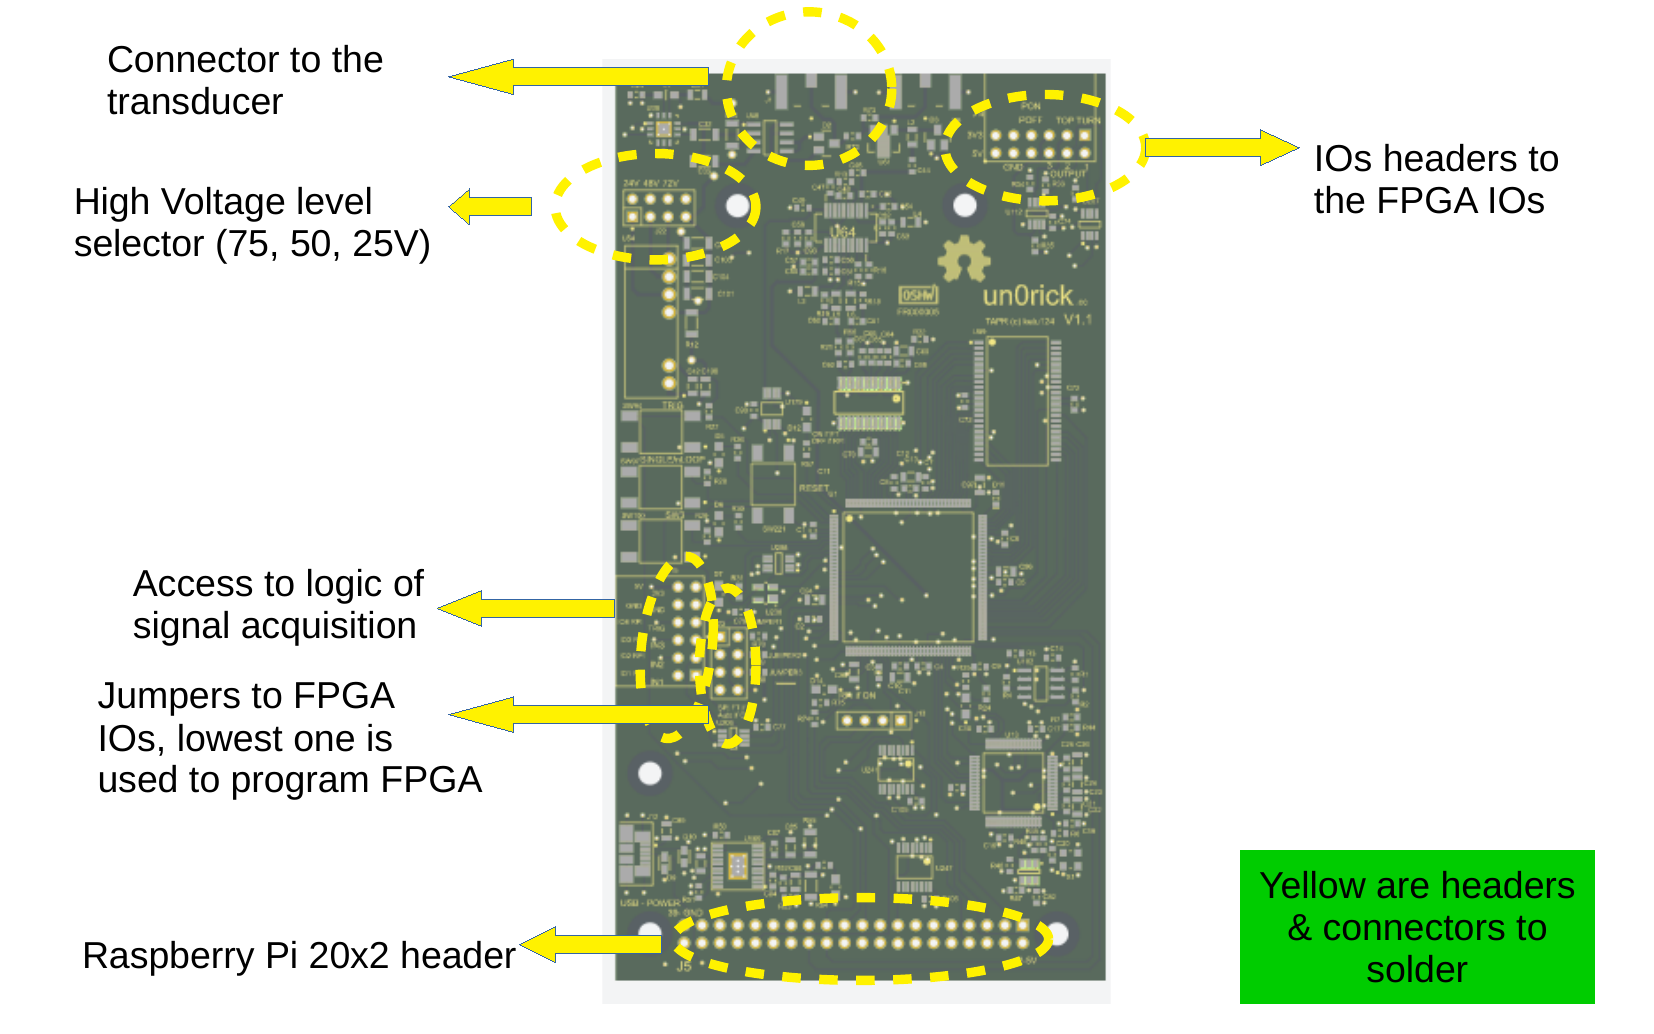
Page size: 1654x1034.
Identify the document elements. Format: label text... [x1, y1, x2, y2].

text_box High Voltage level selector (75, 50, 25V) [59, 172, 447, 272]
text_box Connector to the transducer [92, 31, 399, 130]
text_box [507, 696, 709, 733]
text_box [448, 59, 709, 95]
text_box [1145, 129, 1299, 166]
text_box [519, 926, 662, 963]
text_box IOs headers to the FPGA IOs [1299, 129, 1586, 229]
text_box Jumpers to FPGA IOs, lowest one is used to program FPGA [82, 667, 507, 851]
text_box [448, 188, 532, 225]
text_box Access to logic of signal acquisition [118, 555, 440, 654]
text_box Yellow are headers & connectors to solder [1240, 850, 1595, 1004]
text_box Raspberry Pi 20x2 header [67, 926, 532, 984]
text_box [440, 590, 615, 627]
picture [602, 59, 1111, 1004]
